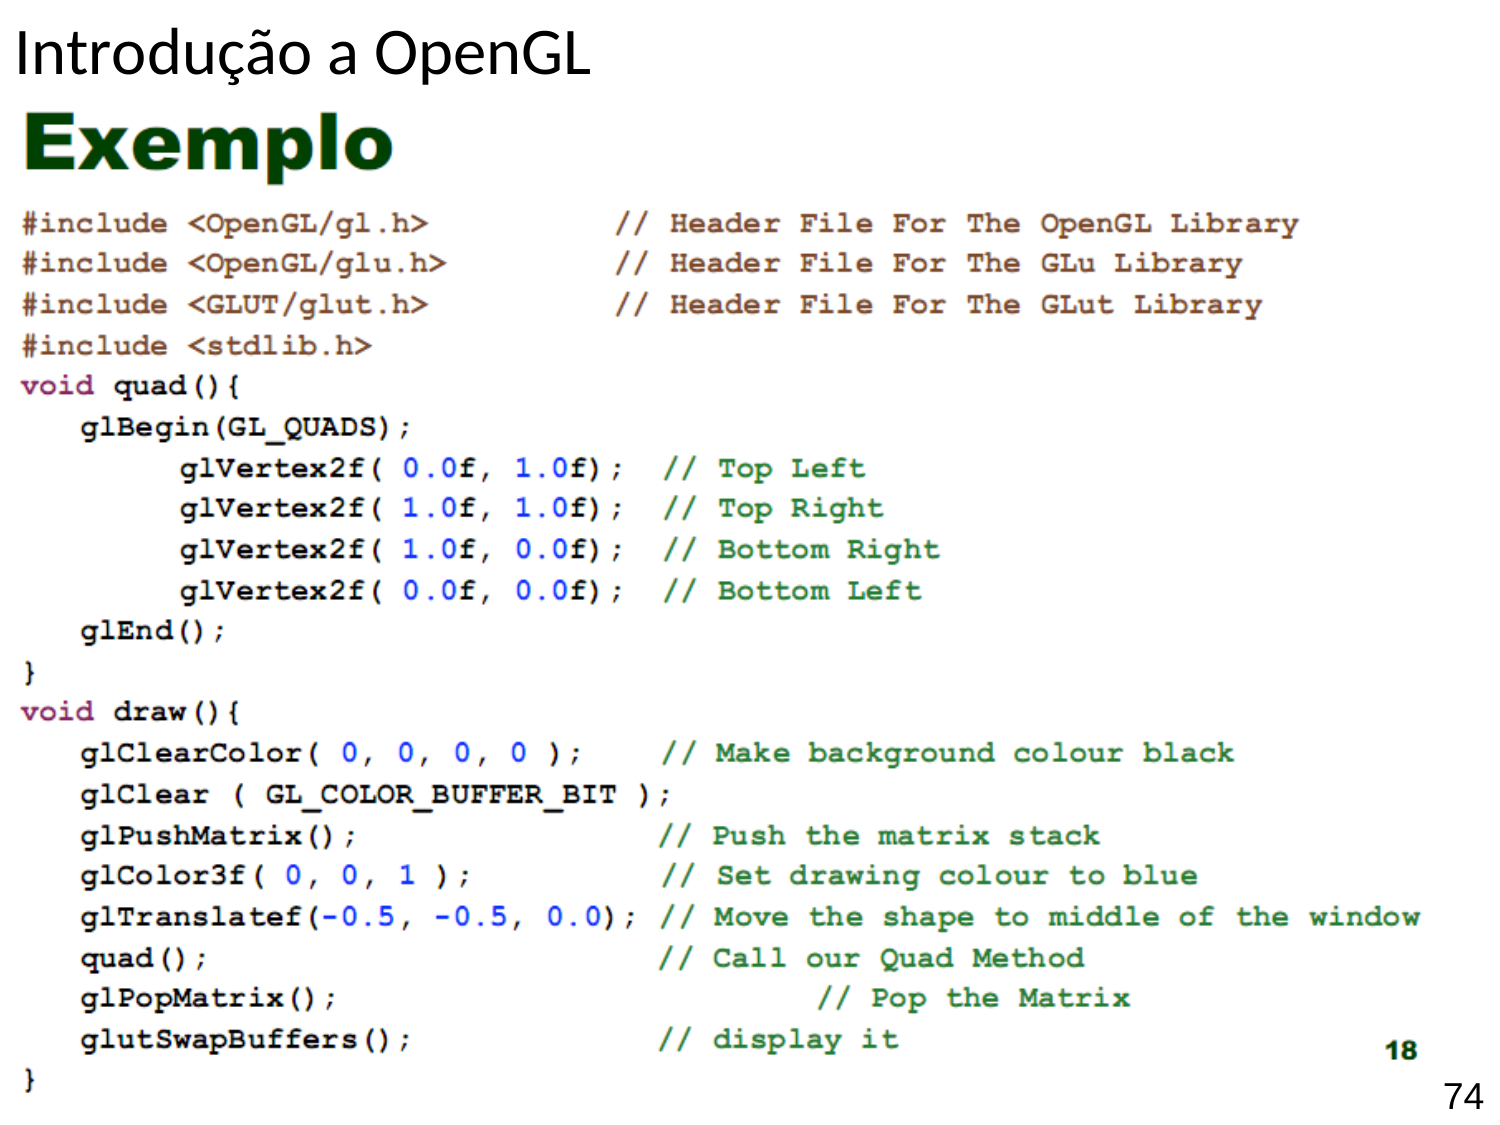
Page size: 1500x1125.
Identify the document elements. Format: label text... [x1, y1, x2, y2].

text_box 74 [1428, 1064, 1500, 1125]
picture [11, 110, 1442, 1098]
text_box Introdução a OpenGL [0, 0, 1051, 141]
